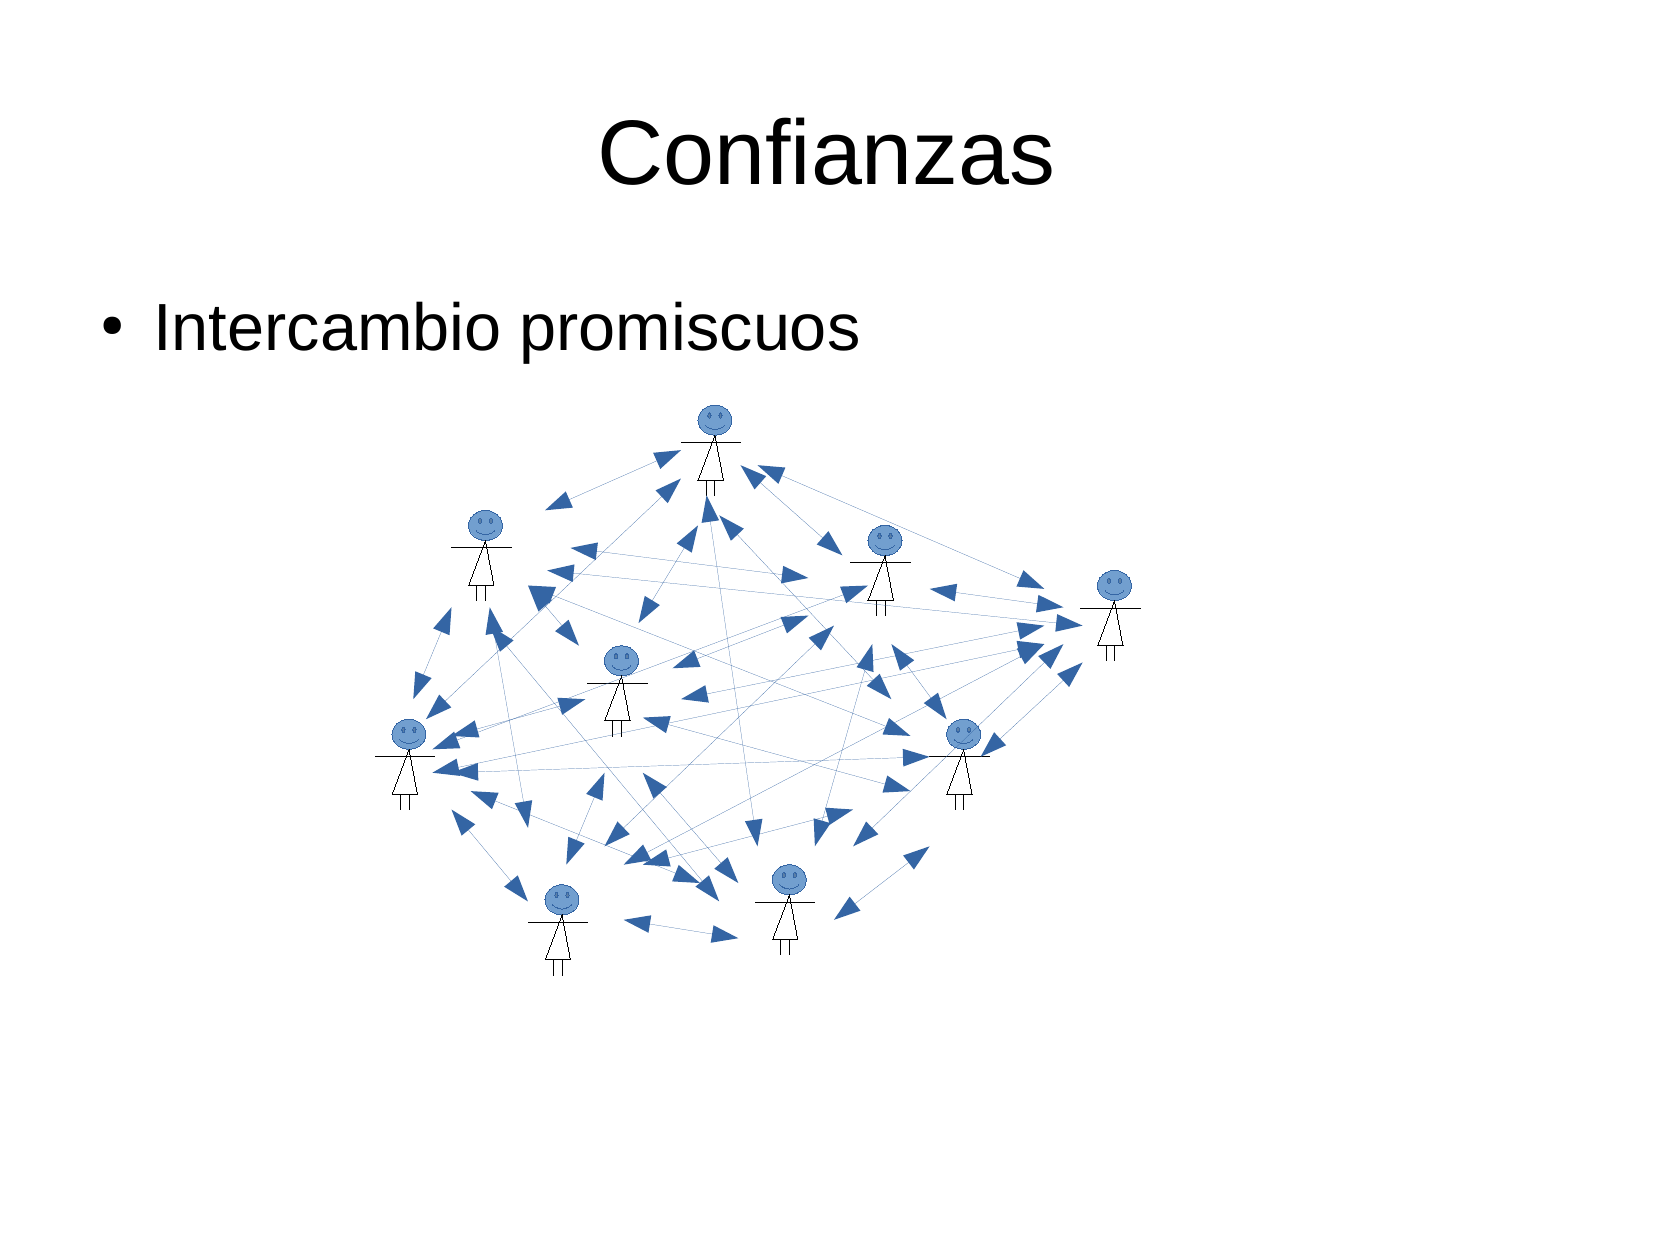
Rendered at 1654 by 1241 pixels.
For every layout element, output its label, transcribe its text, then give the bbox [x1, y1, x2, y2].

list Intercambio promiscuos [82, 290, 1571, 1010]
text_box [391, 719, 426, 750]
text_box [1097, 570, 1132, 601]
text_box [867, 525, 903, 556]
text_box [772, 864, 807, 895]
title Confianzas [82, 49, 1571, 257]
text_box [544, 884, 579, 915]
text_box [957, 727, 981, 750]
text_box [468, 510, 503, 541]
text_box [697, 405, 732, 436]
text_box [604, 645, 639, 676]
text_box [946, 719, 978, 748]
